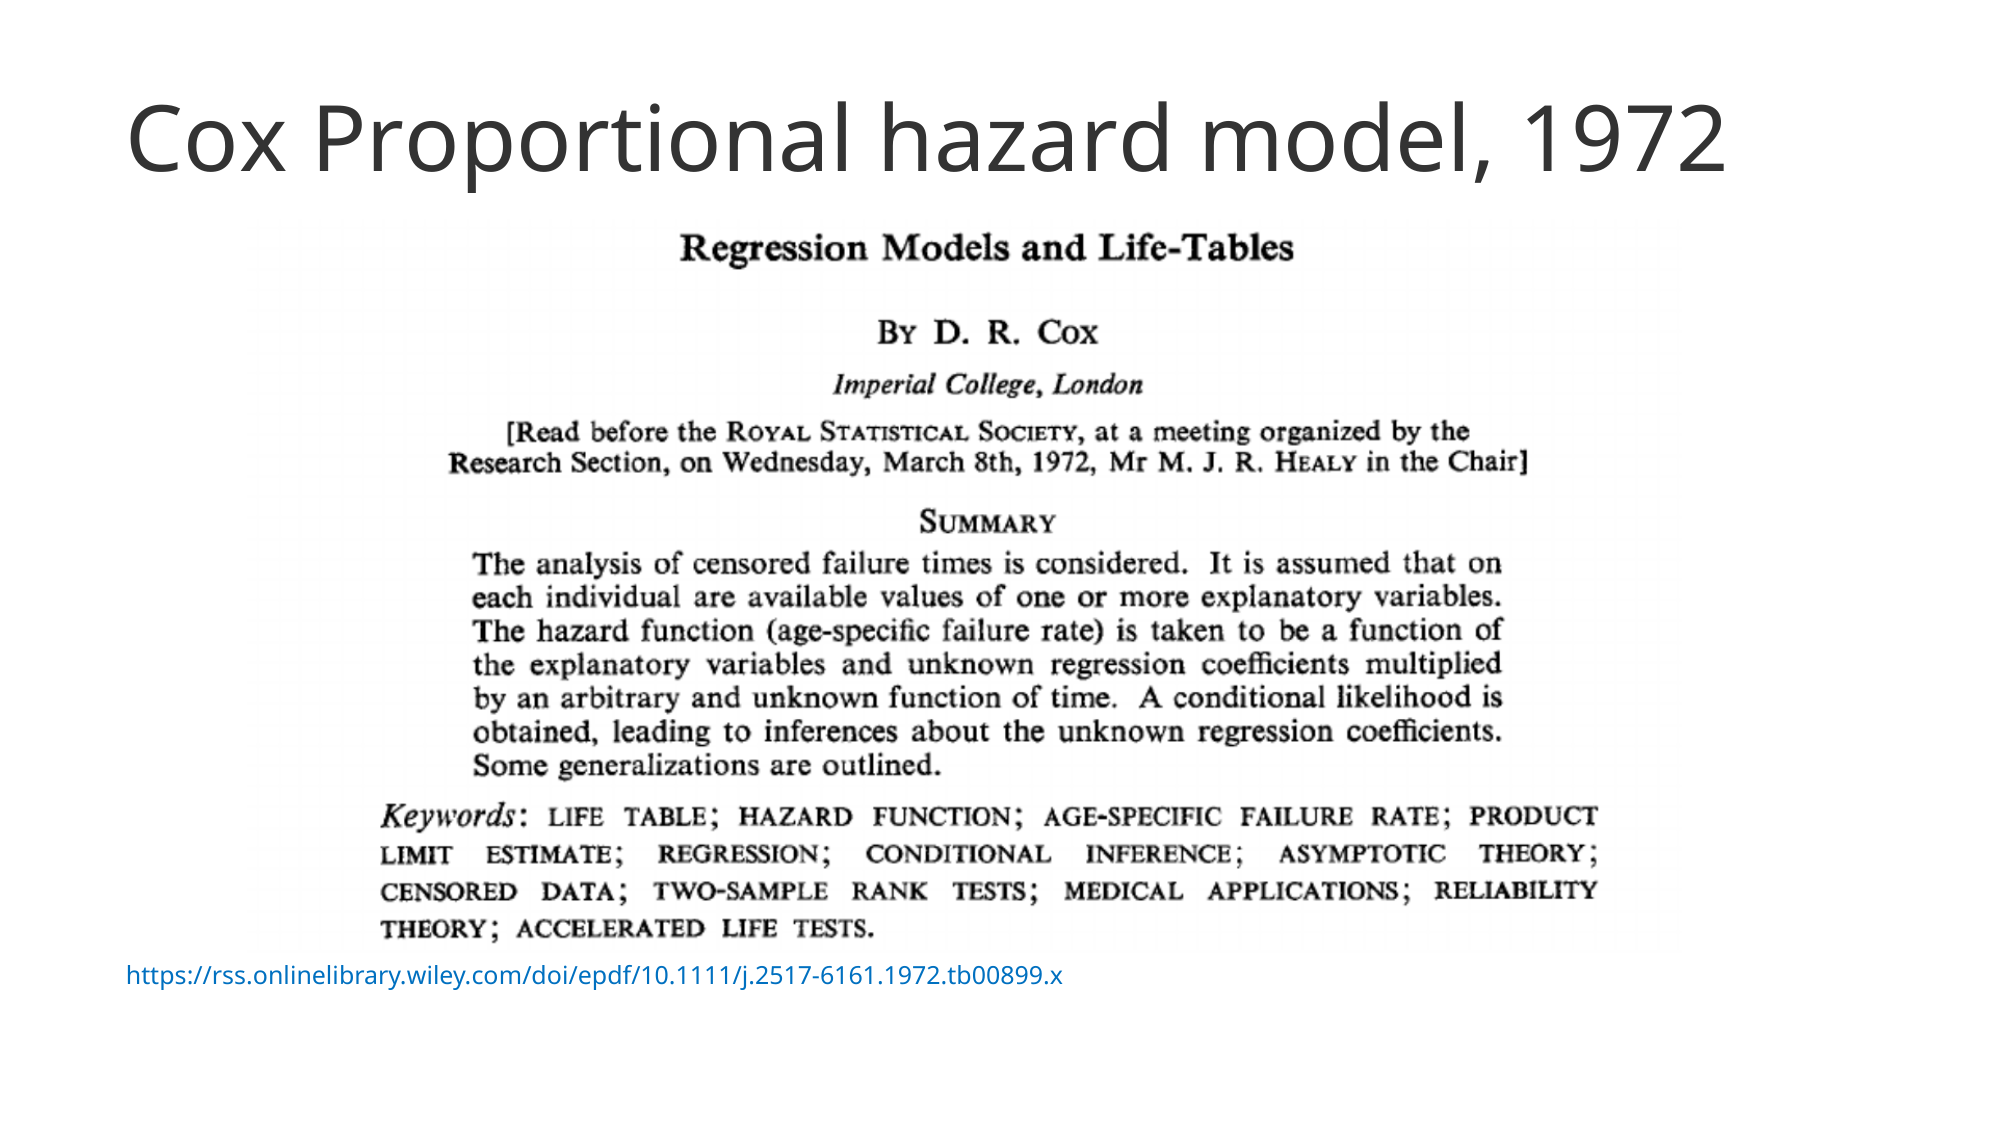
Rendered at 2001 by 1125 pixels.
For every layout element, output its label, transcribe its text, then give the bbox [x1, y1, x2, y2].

title https://rss.onlinelibrary.wiley.com/doi/epdf/10.1111/j.2517-6161.1972.tb00899.x [110, 841, 1836, 1059]
picture [247, 251, 1682, 953]
text_box Cox Proportional hazard model, 1972 [110, 33, 1836, 251]
